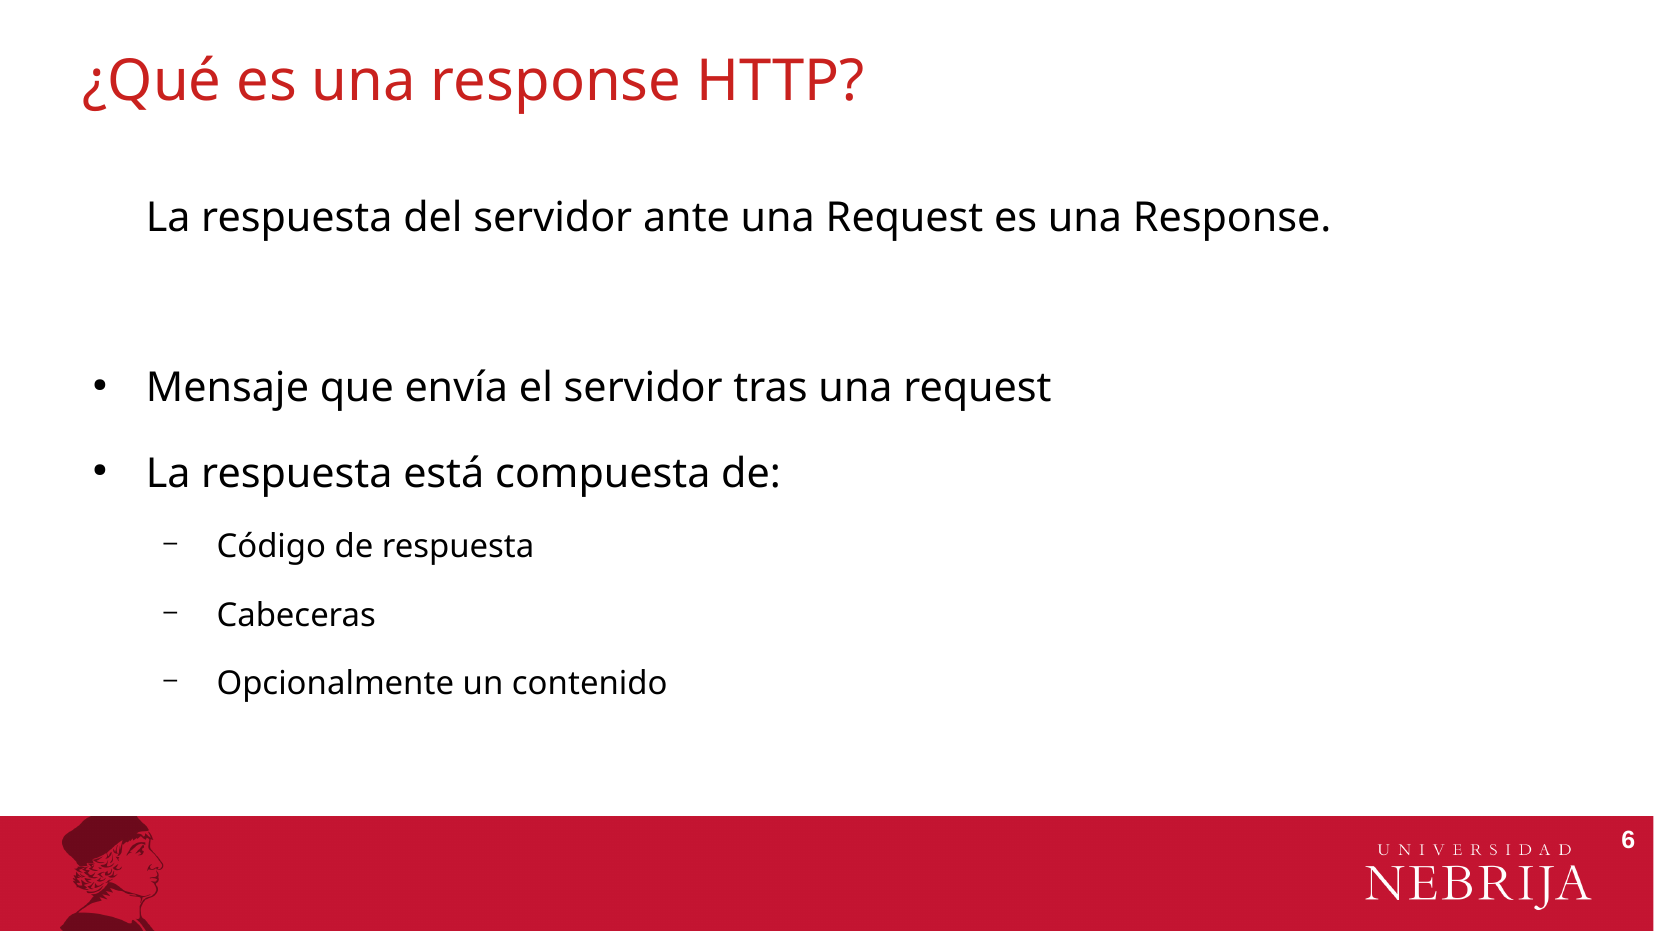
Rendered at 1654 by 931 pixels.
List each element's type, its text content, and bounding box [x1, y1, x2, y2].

picture [0, 816, 1654, 931]
list La respuesta del servidor ante una Request es una Response. Mensaje que envía el servidor tras una request La respuesta está compuesta de: Código de respuesta Cabeceras Opcionalmente un contenido [75, 187, 1576, 826]
title ¿Qué es una response HTTP? [82, 0, 1571, 156]
